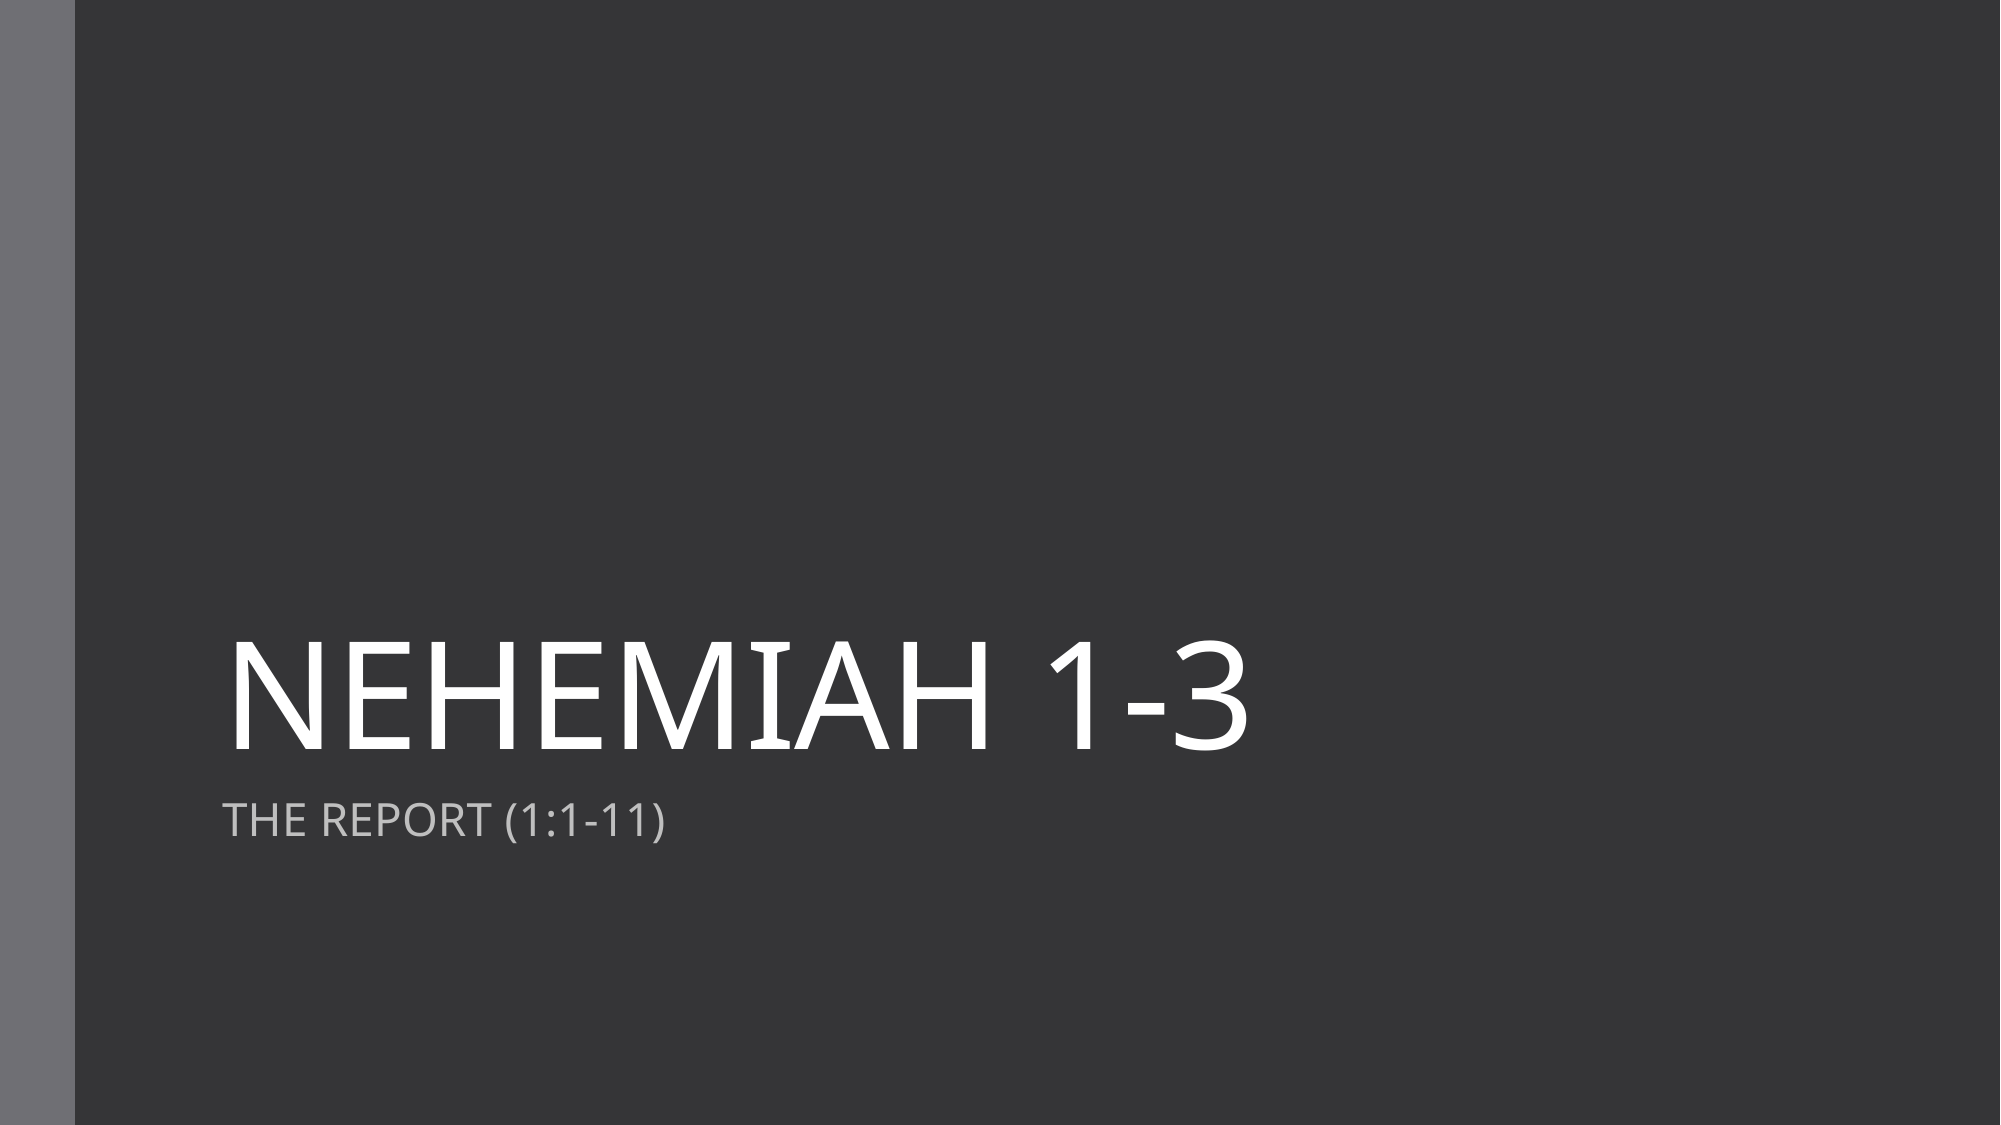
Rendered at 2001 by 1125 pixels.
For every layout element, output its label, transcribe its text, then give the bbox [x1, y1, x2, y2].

title NEHEMIAH 1-3 [206, 124, 1752, 787]
subtitle THE REPORT (1:1-11) [206, 787, 1752, 1066]
